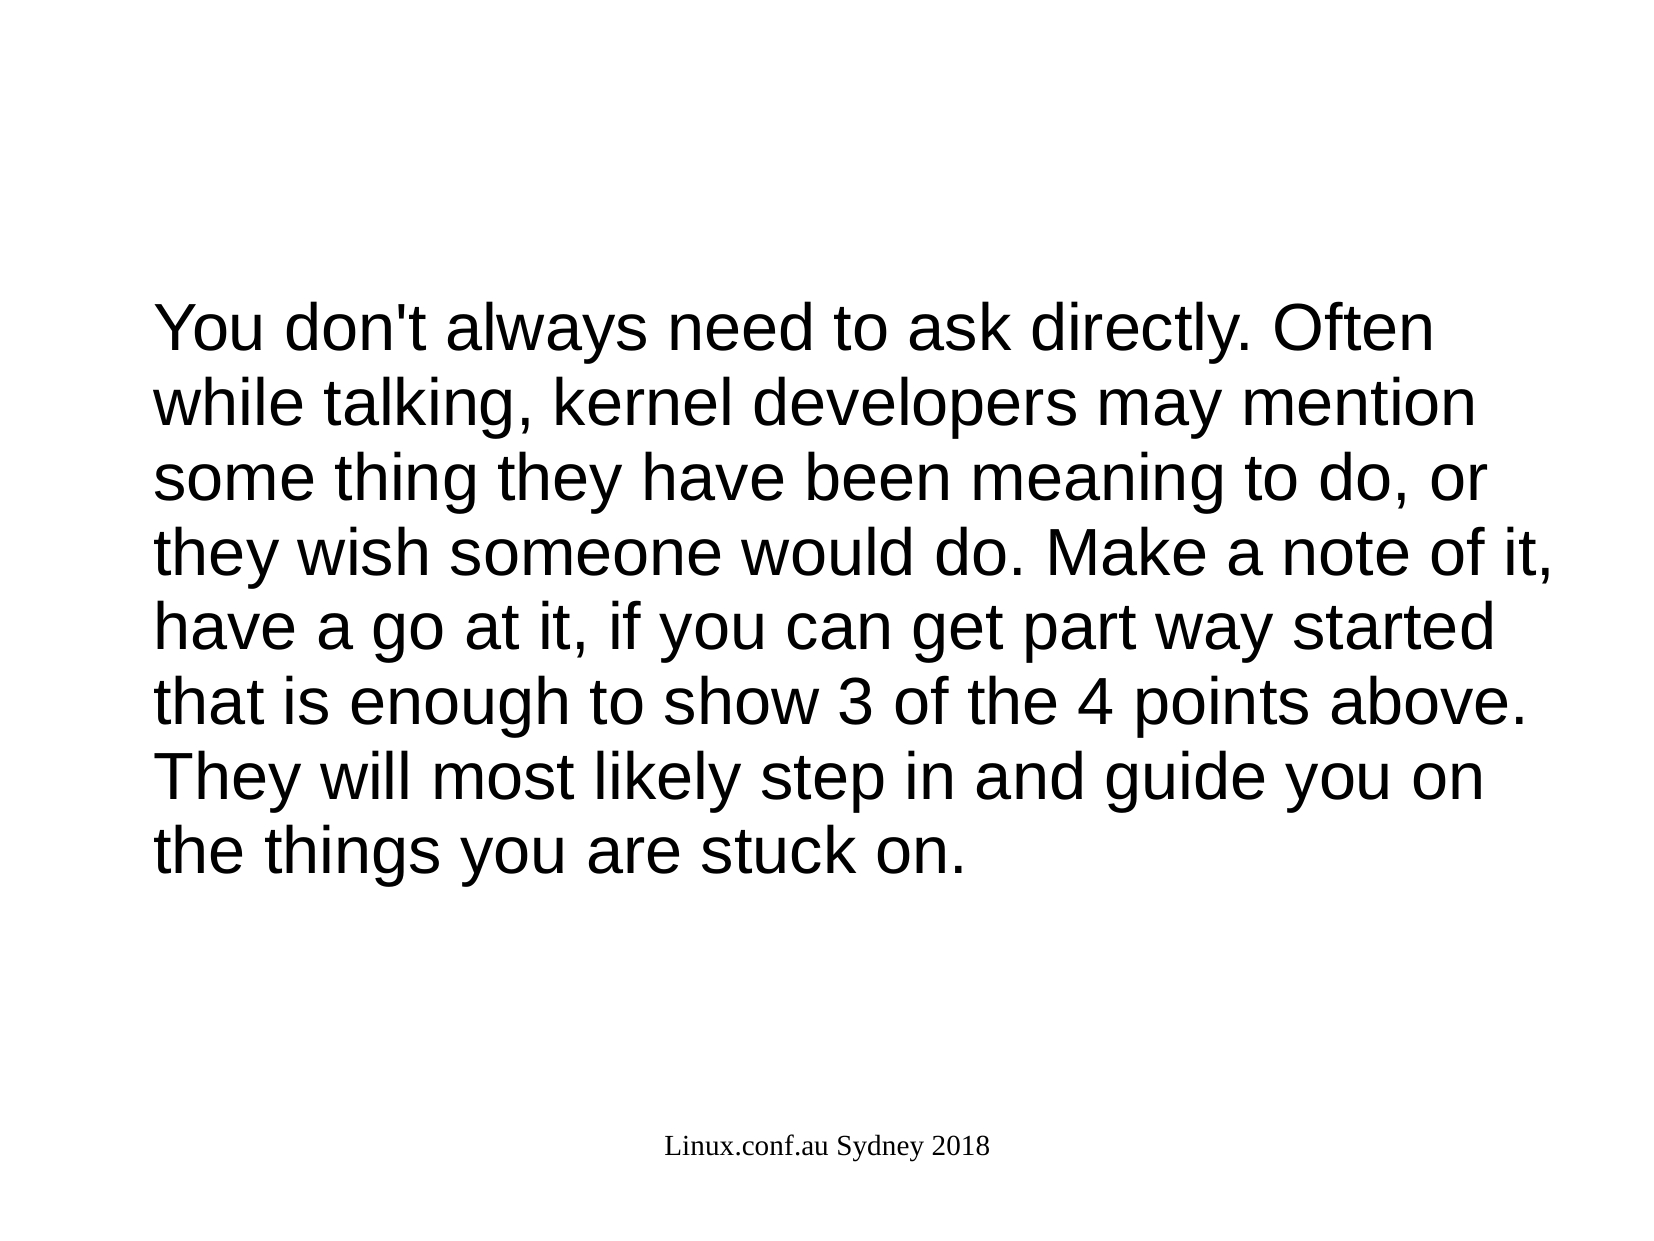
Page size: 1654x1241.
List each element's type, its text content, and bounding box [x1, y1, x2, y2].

list You don't always need to ask directly. Often while talking, kernel developers may mention some thing they have been meaning to do, or they wish someone would do. Make a note of it, have a go at it, if you can get part way started that is enough to show 3 of the 4 points above. They will most likely step in and guide you on the things you are stuck on. [82, 290, 1571, 1010]
